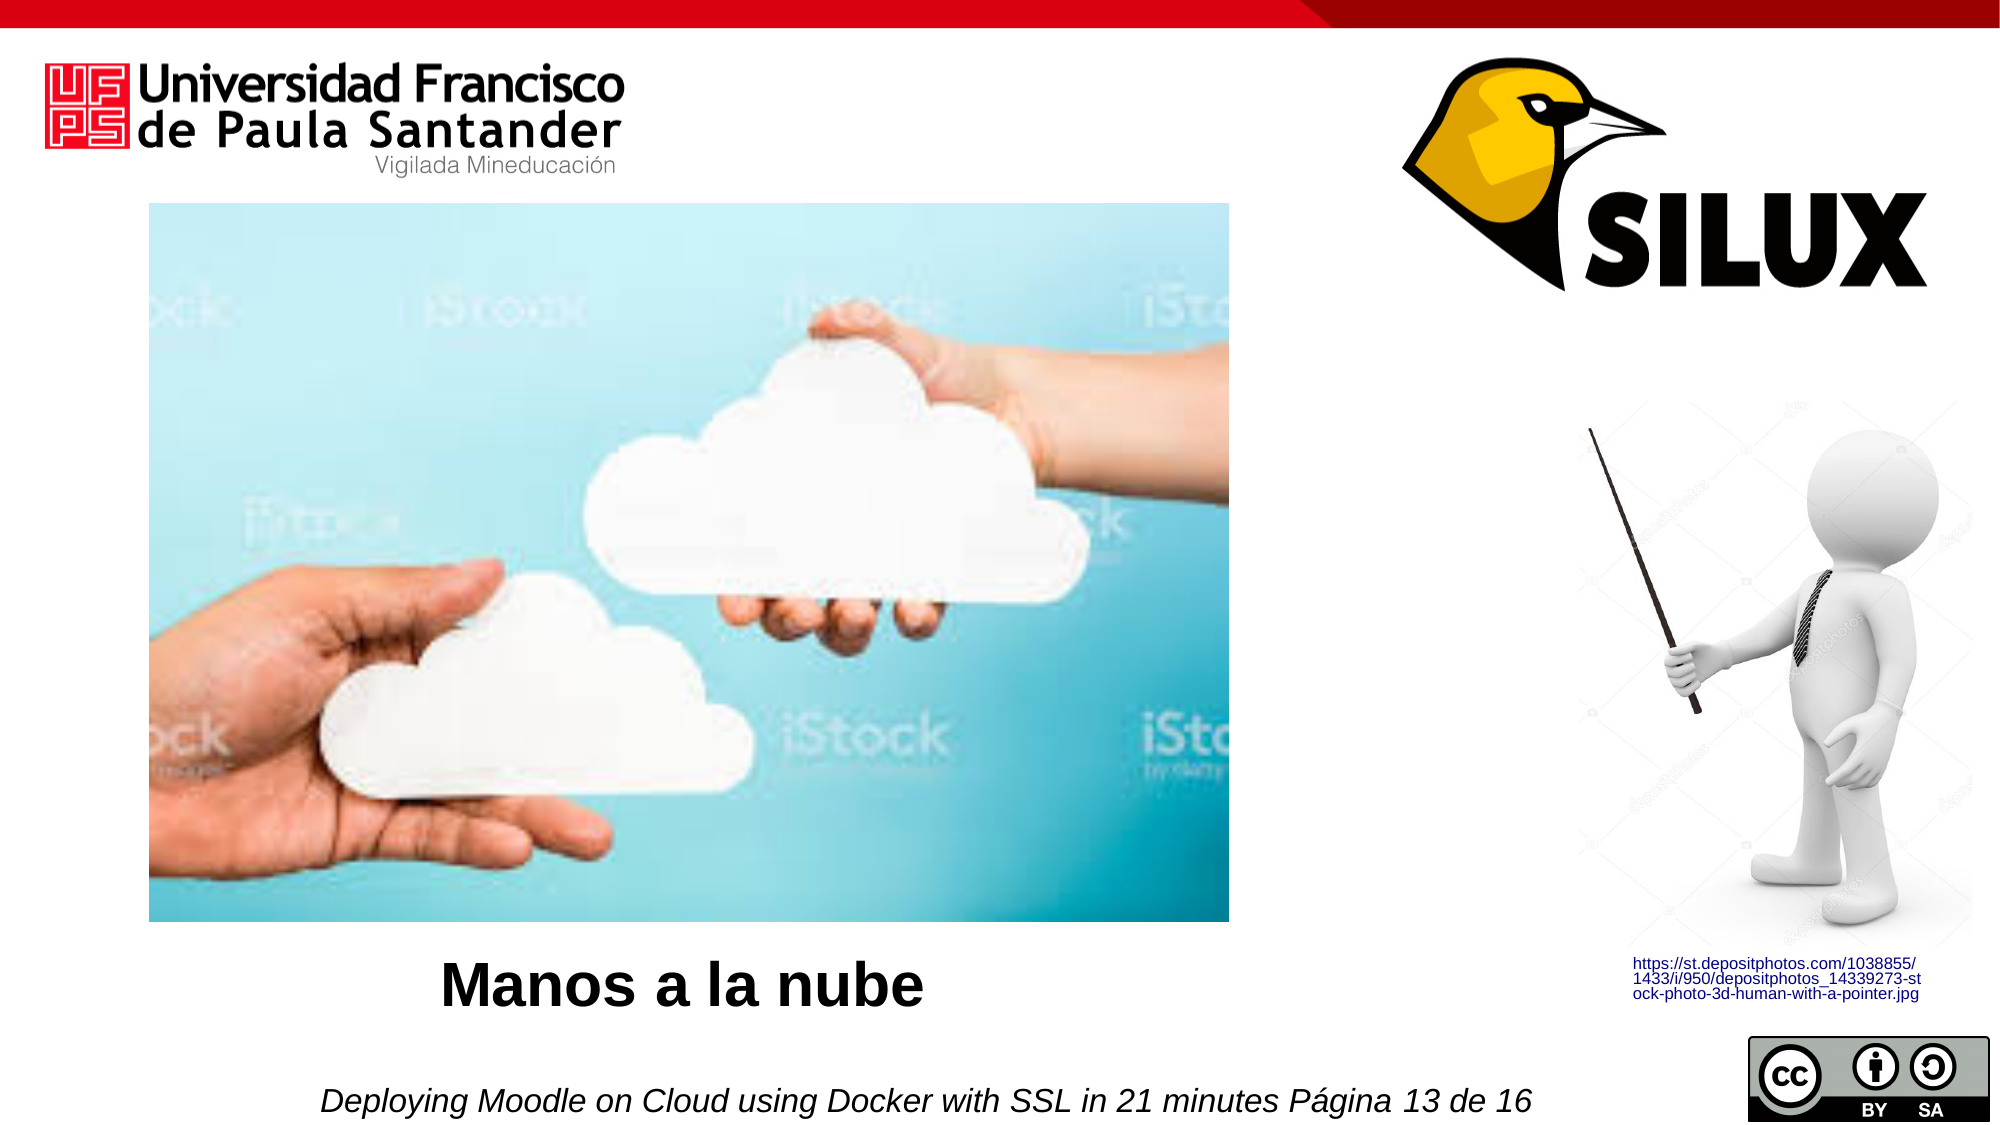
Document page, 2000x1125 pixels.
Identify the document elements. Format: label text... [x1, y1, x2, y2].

text_box https://st.depositphotos.com/1038855/1433/i/950/depositphotos_14339273-stock-photo-3d-human-with-a-pointer.jpg [1618, 946, 1938, 1000]
text_box Deploying Moodle on Cloud using Docker with SSL in 21 minutes Página <número> de 16 [305, 1074, 1695, 1125]
picture [0, 0, 2000, 1125]
text_box Manos a la nube [425, 942, 941, 1028]
